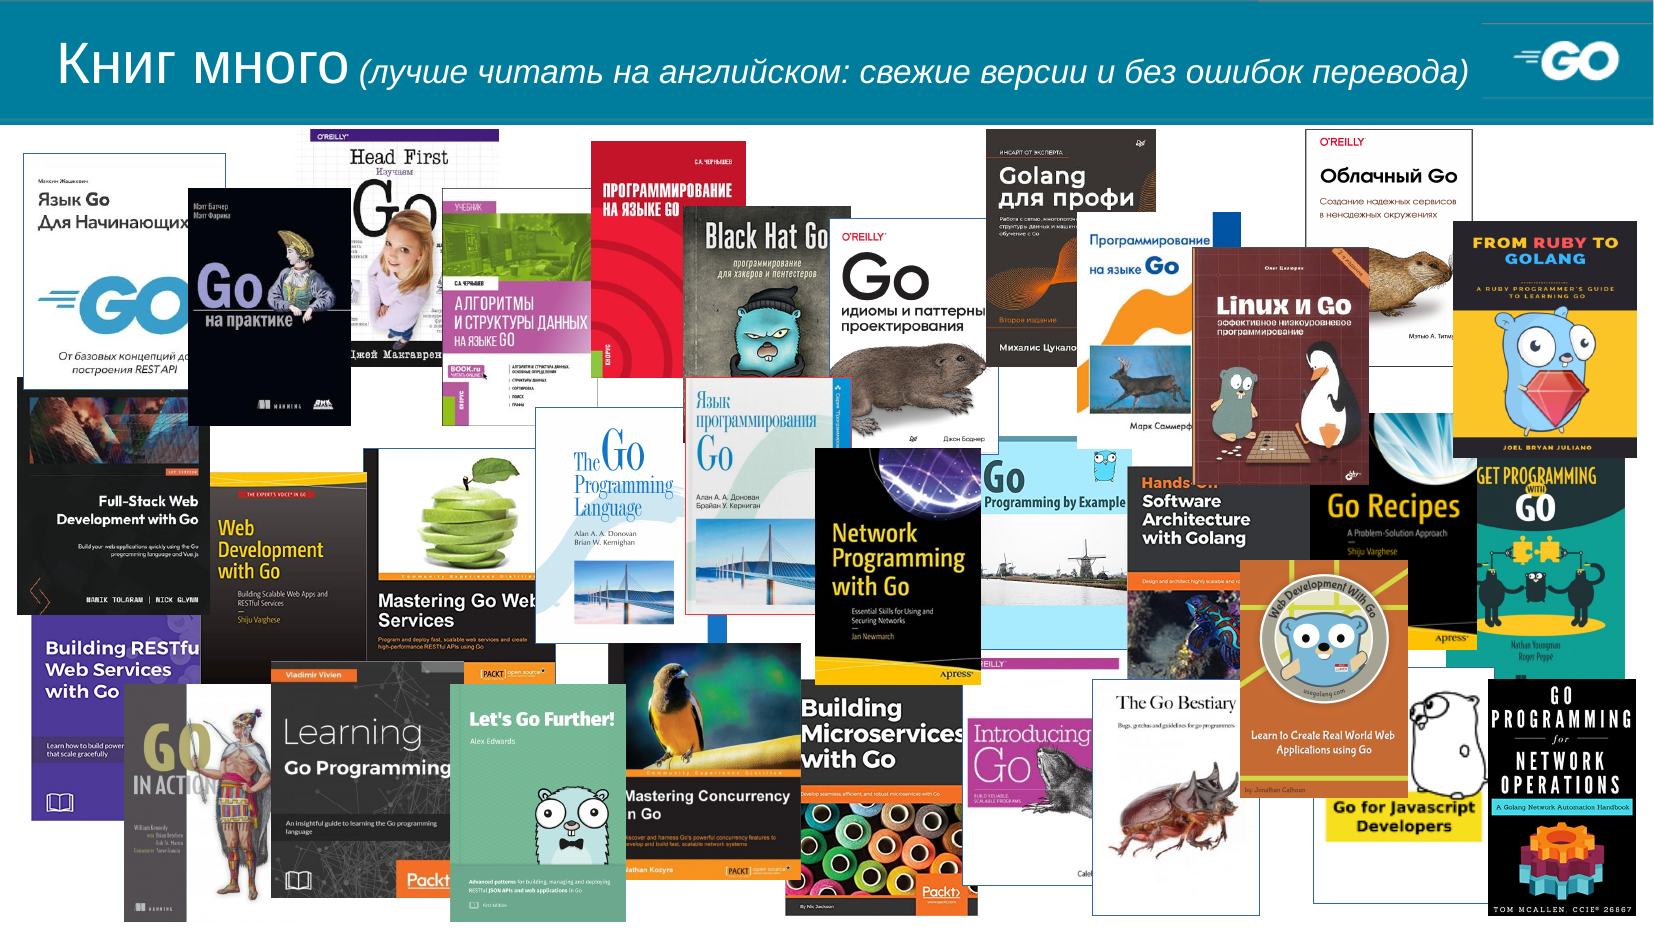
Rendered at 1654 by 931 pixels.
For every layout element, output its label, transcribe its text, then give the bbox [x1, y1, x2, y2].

text_box Книг много (лучше читать на английском: свежие версии и без ошибок перевода) [41, 23, 1495, 104]
picture [1542, 41, 1619, 81]
picture [17, 129, 1637, 922]
